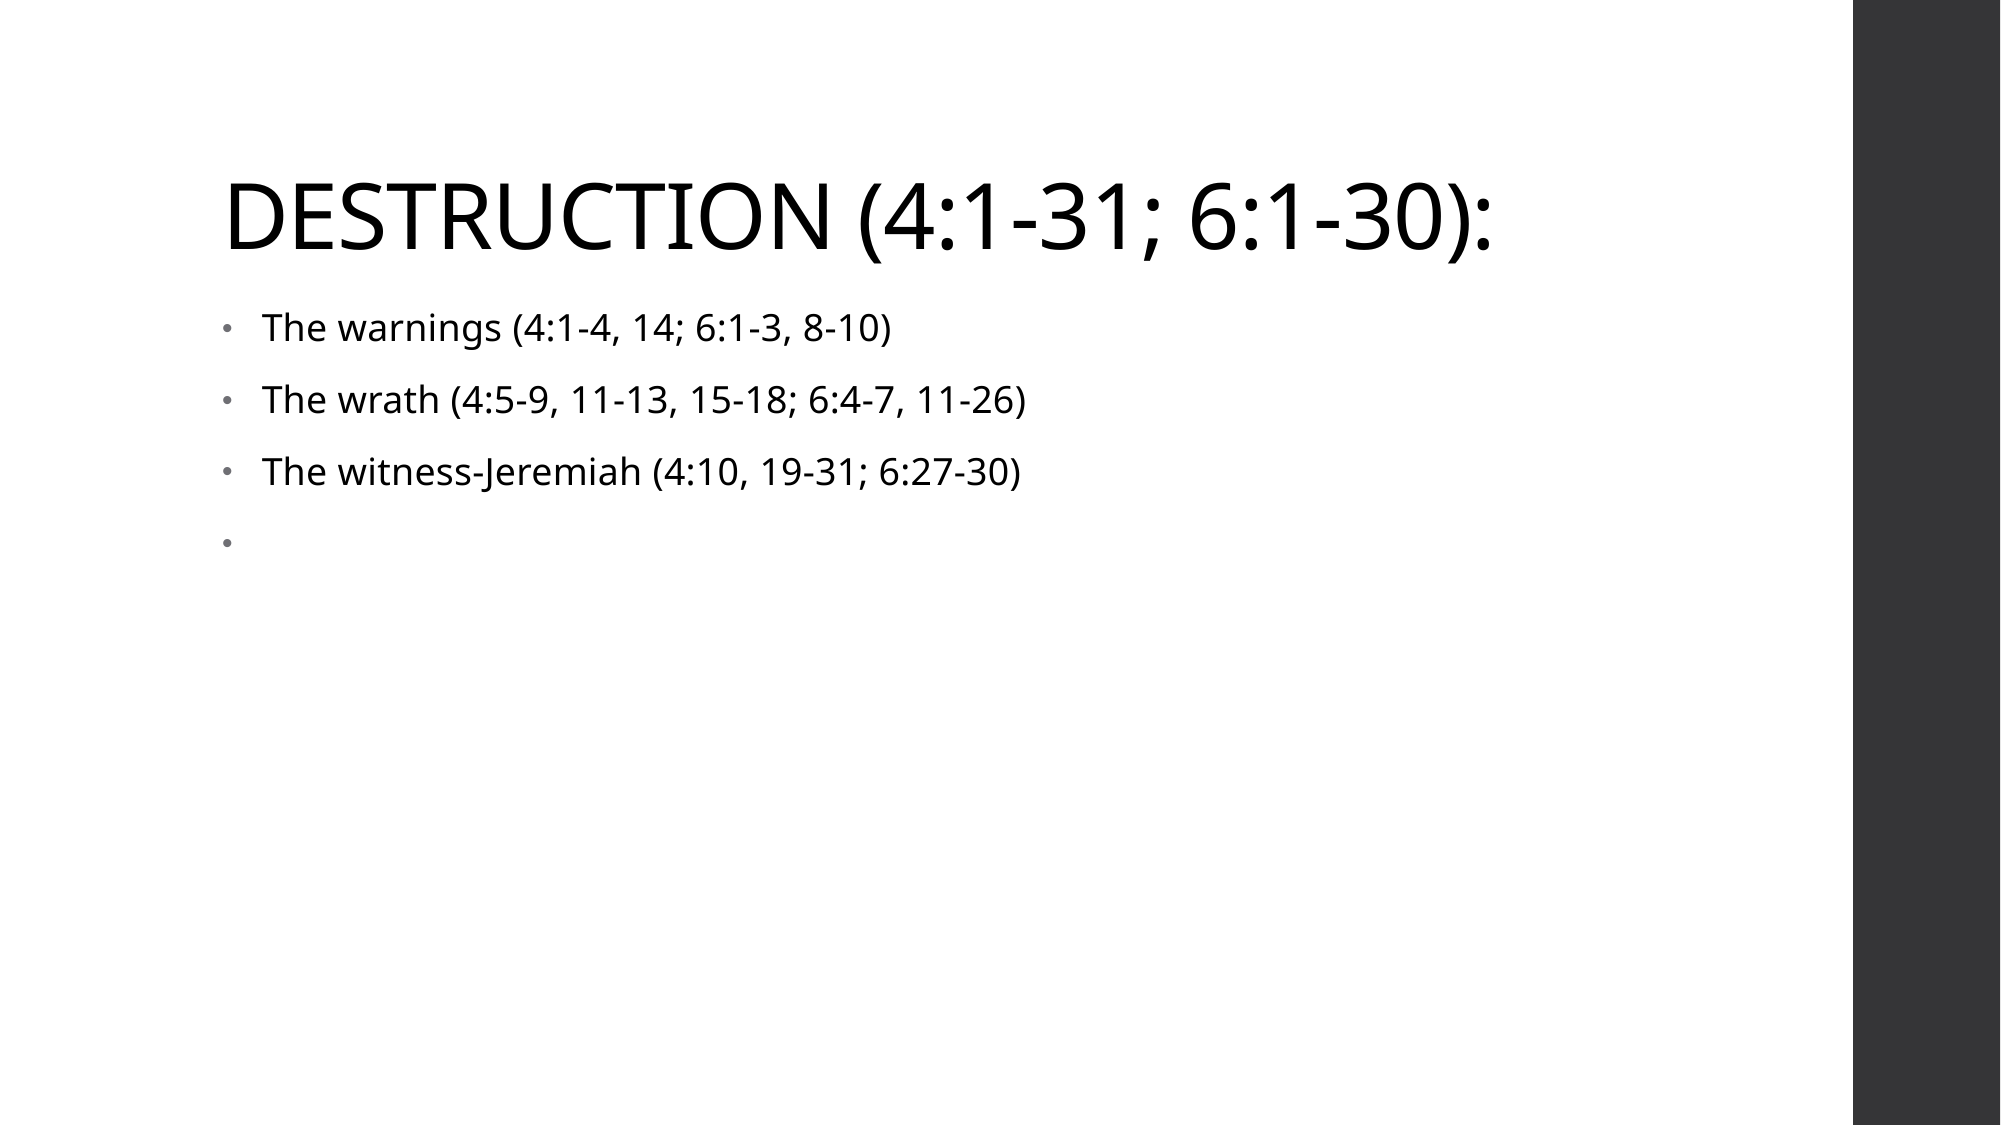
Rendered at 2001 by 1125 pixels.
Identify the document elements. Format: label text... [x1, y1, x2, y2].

list The warnings (4:1-4, 14; 6:1-3, 8-10) The wrath (4:5-9, 11-13, 15-18; 6:4-7, 11-26) The witness-Jeremiah (4:10, 19-31; 6:27-30) [206, 299, 1617, 1014]
title DESTRUCTION (4:1-31; 6:1-30): [206, 60, 1797, 278]
